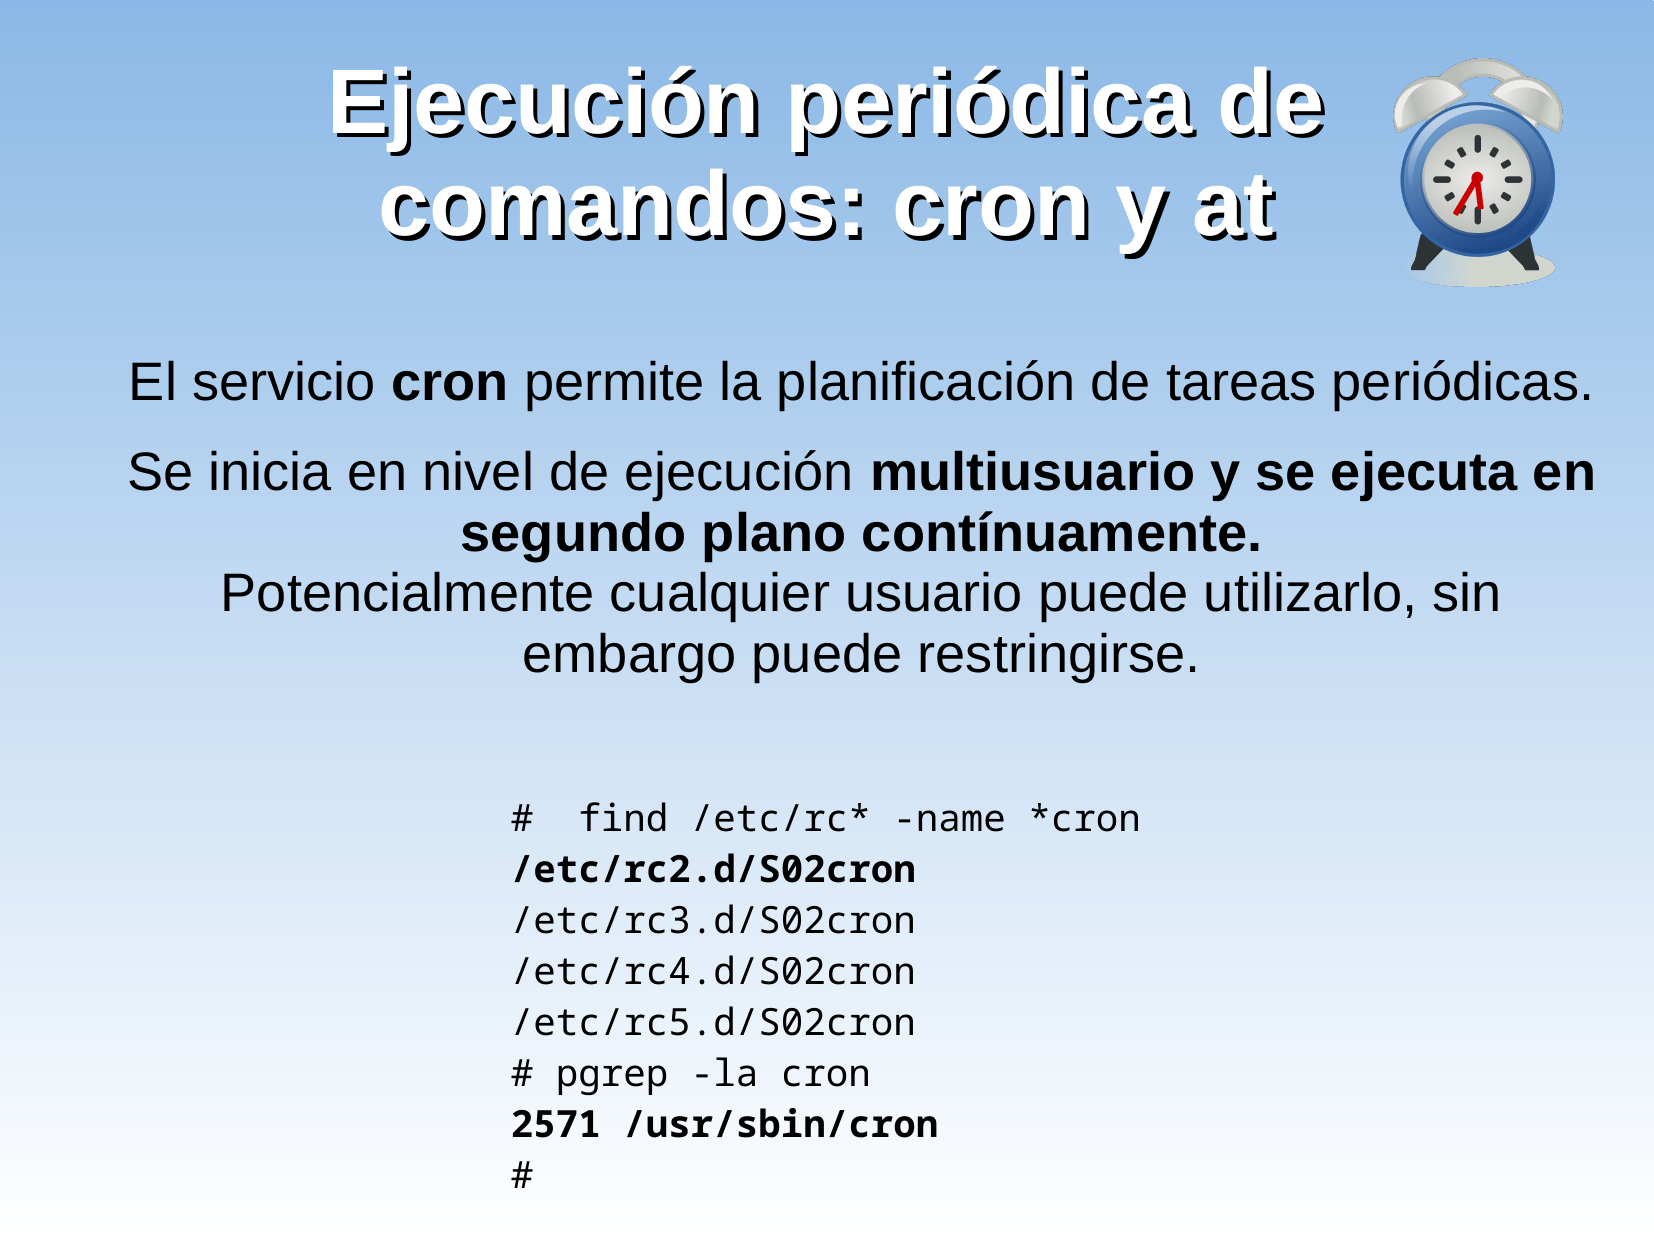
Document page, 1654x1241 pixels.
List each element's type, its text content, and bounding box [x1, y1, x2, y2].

title Ejecución periódica de comandos: cron y at [82, 49, 1571, 257]
list El servicio cron permite la planificación de tareas periódicas. Se inicia en nivel de ejecución multiusuario y se ejecuta en segundo plano contínuamente. Potencialmente cualquier usuario puede utilizarlo, sin embargo puede restringirse. [53, 351, 1601, 794]
text_box # find /etc/rc* -name *cron /etc/rc2.d/S02cron /etc/rc3.d/S02cron /etc/rc4.d/S02cron /etc/rc5.d/S02cron # pgrep -la cron 2571 /usr/sbin/cron # [496, 784, 1158, 1142]
picture [1393, 58, 1563, 287]
